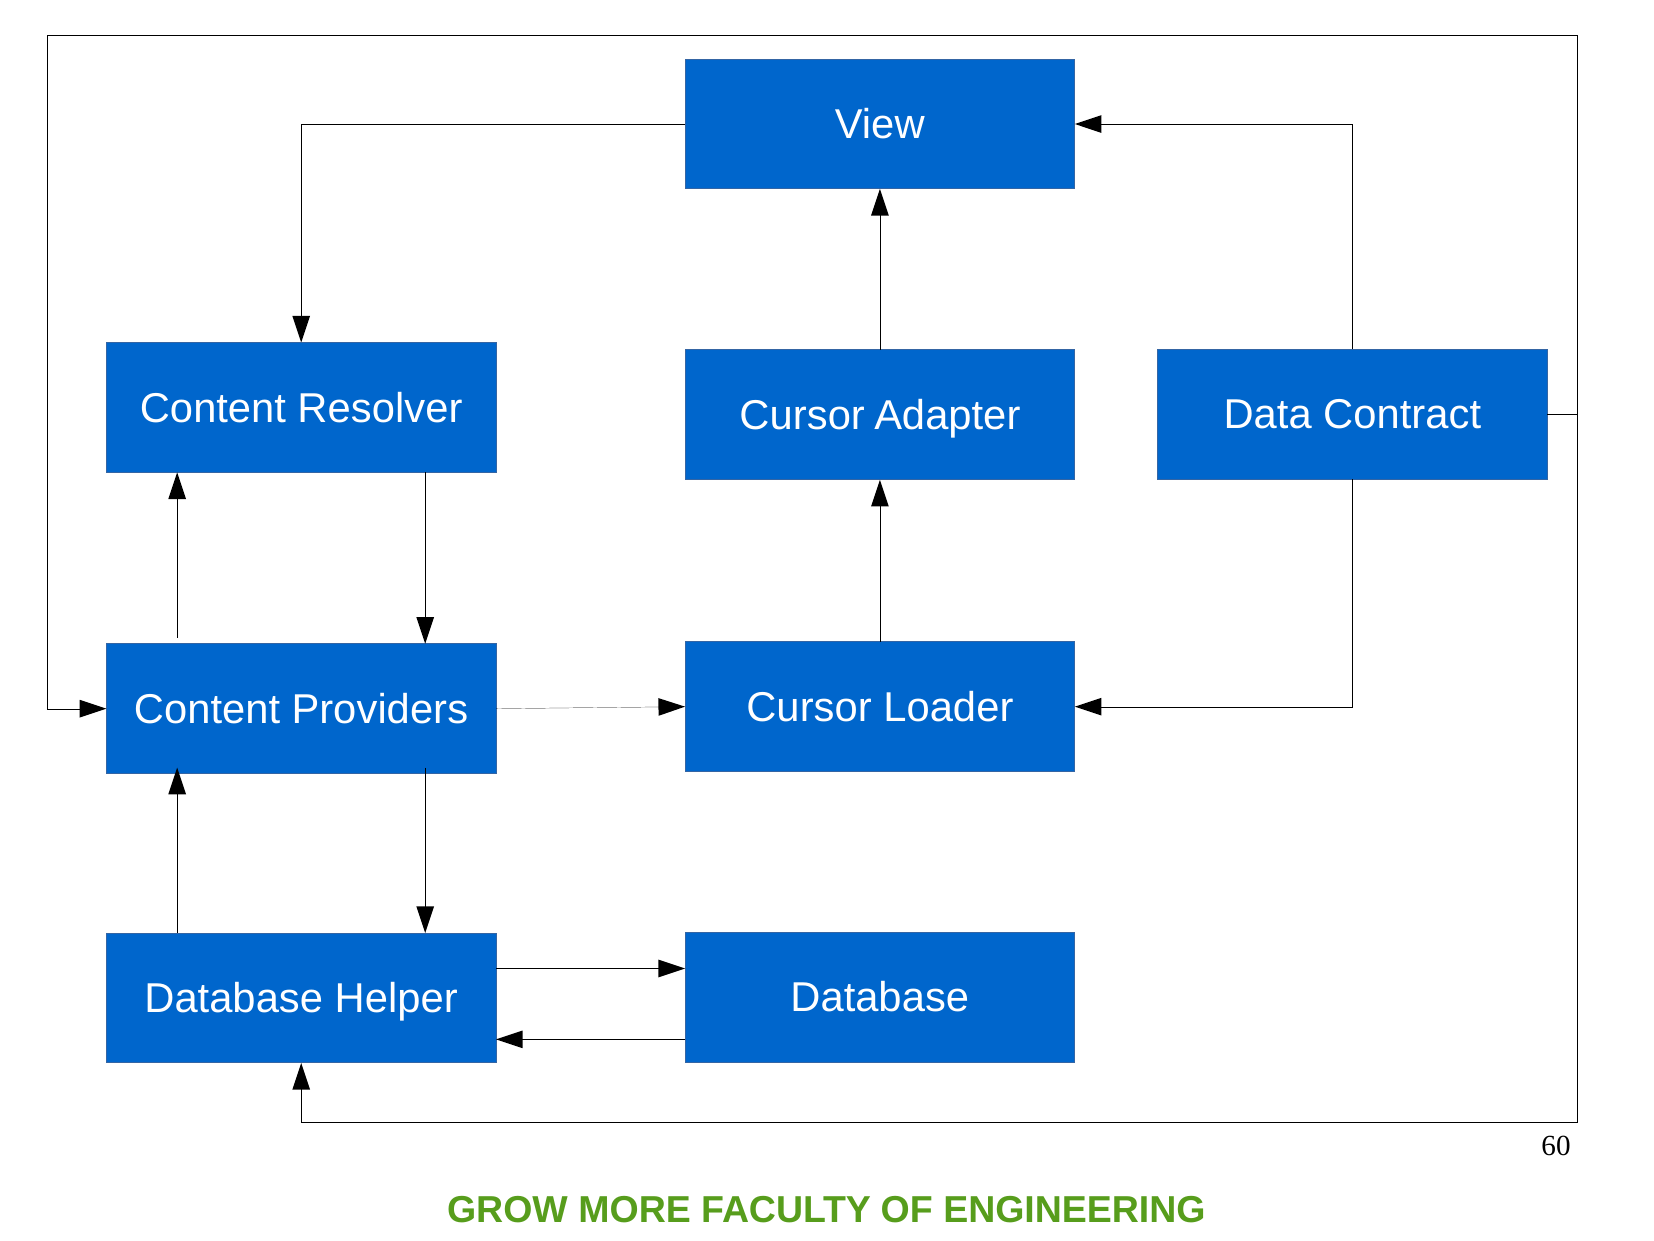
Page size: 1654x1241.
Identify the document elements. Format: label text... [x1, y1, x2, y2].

text_box Data Contract [1157, 349, 1548, 480]
text_box Cursor Loader [685, 641, 1075, 772]
text_box Database [685, 932, 1075, 1063]
text_box View [685, 59, 1075, 189]
text_box Database Helper [106, 933, 497, 1063]
text_box Cursor Adapter [685, 349, 1075, 480]
text_box Content Resolver [106, 342, 497, 473]
text_box Content Providers [106, 643, 497, 774]
